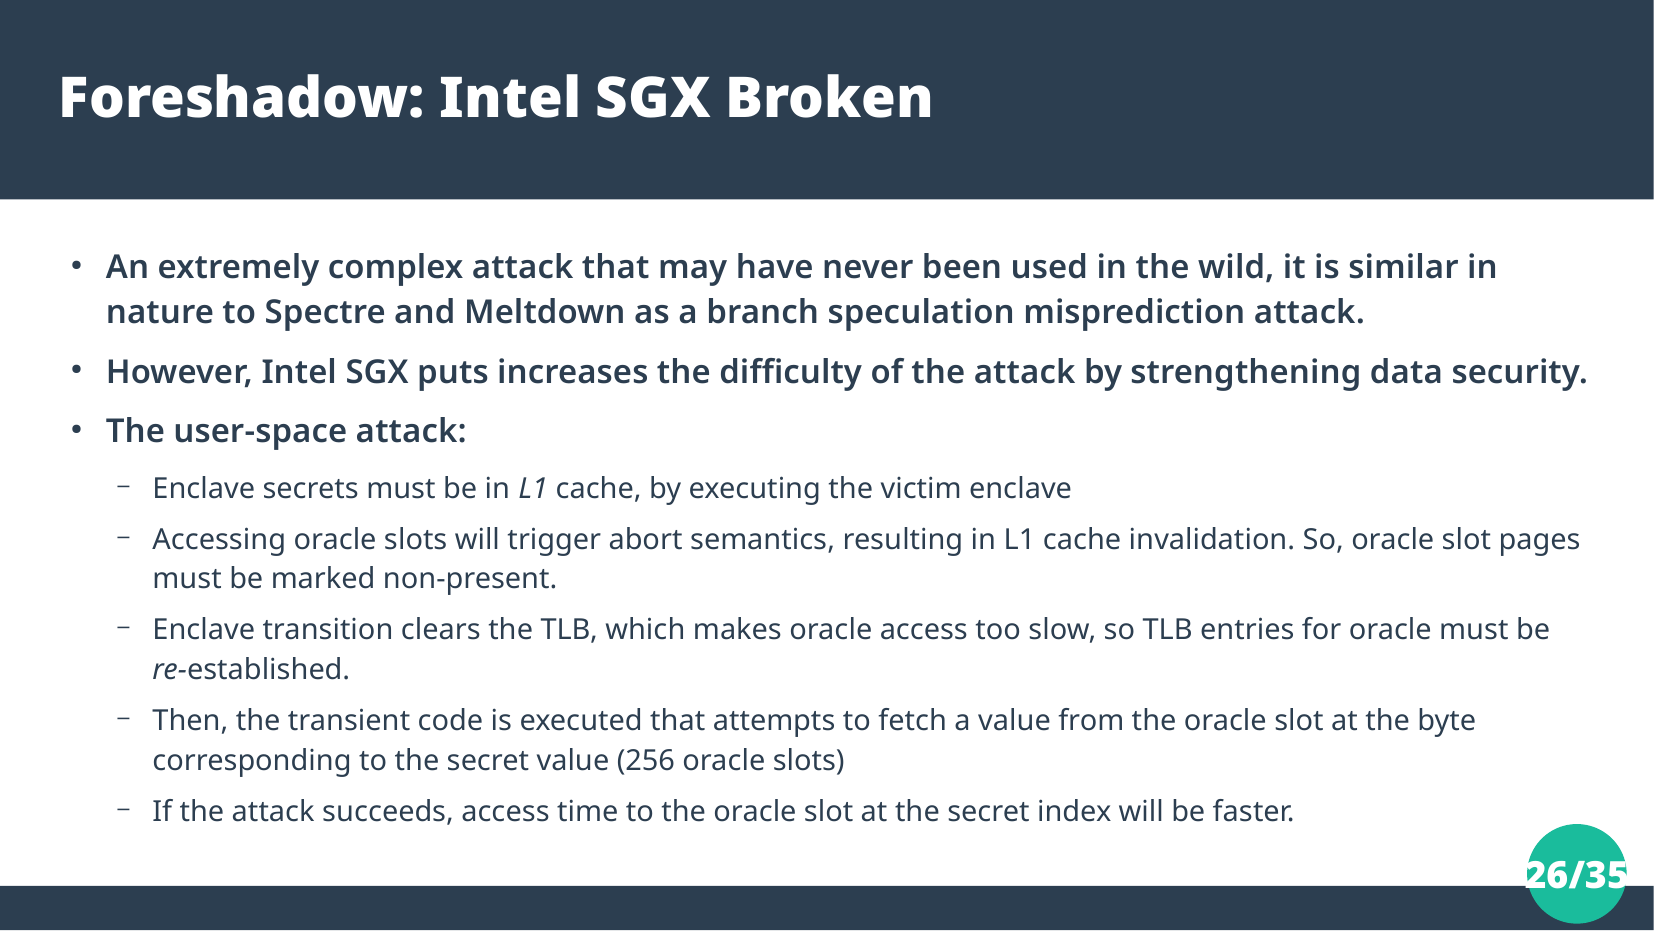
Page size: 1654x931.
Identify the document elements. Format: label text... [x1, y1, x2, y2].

title Foreshadow: Intel SGX Broken [59, 37, 1595, 155]
list An extremely complex attack that may have never been used in the wild, it is similar in nature to Spectre and Meltdown as a branch speculation misprediction attack. However, Intel SGX puts increases the difficulty of the attack by strengthening data security. The user-space attack: Enclave secrets must be in L1 cache, by executing the victim enclave Accessing oracle slots will trigger abort semantics, resulting in L1 cache invalidation. So, oracle slot pages must be marked non-present. Enclave transition clears the TLB, which makes oracle access too slow, so TLB entries for oracle must be re-established. Then, the transient code is executed that attempts to fetch a value from the oracle slot at the byte corresponding to the secret value (256 oracle slots) If the attack succeeds, access time to the oracle slot at the secret index will be faster. [59, 243, 1595, 864]
